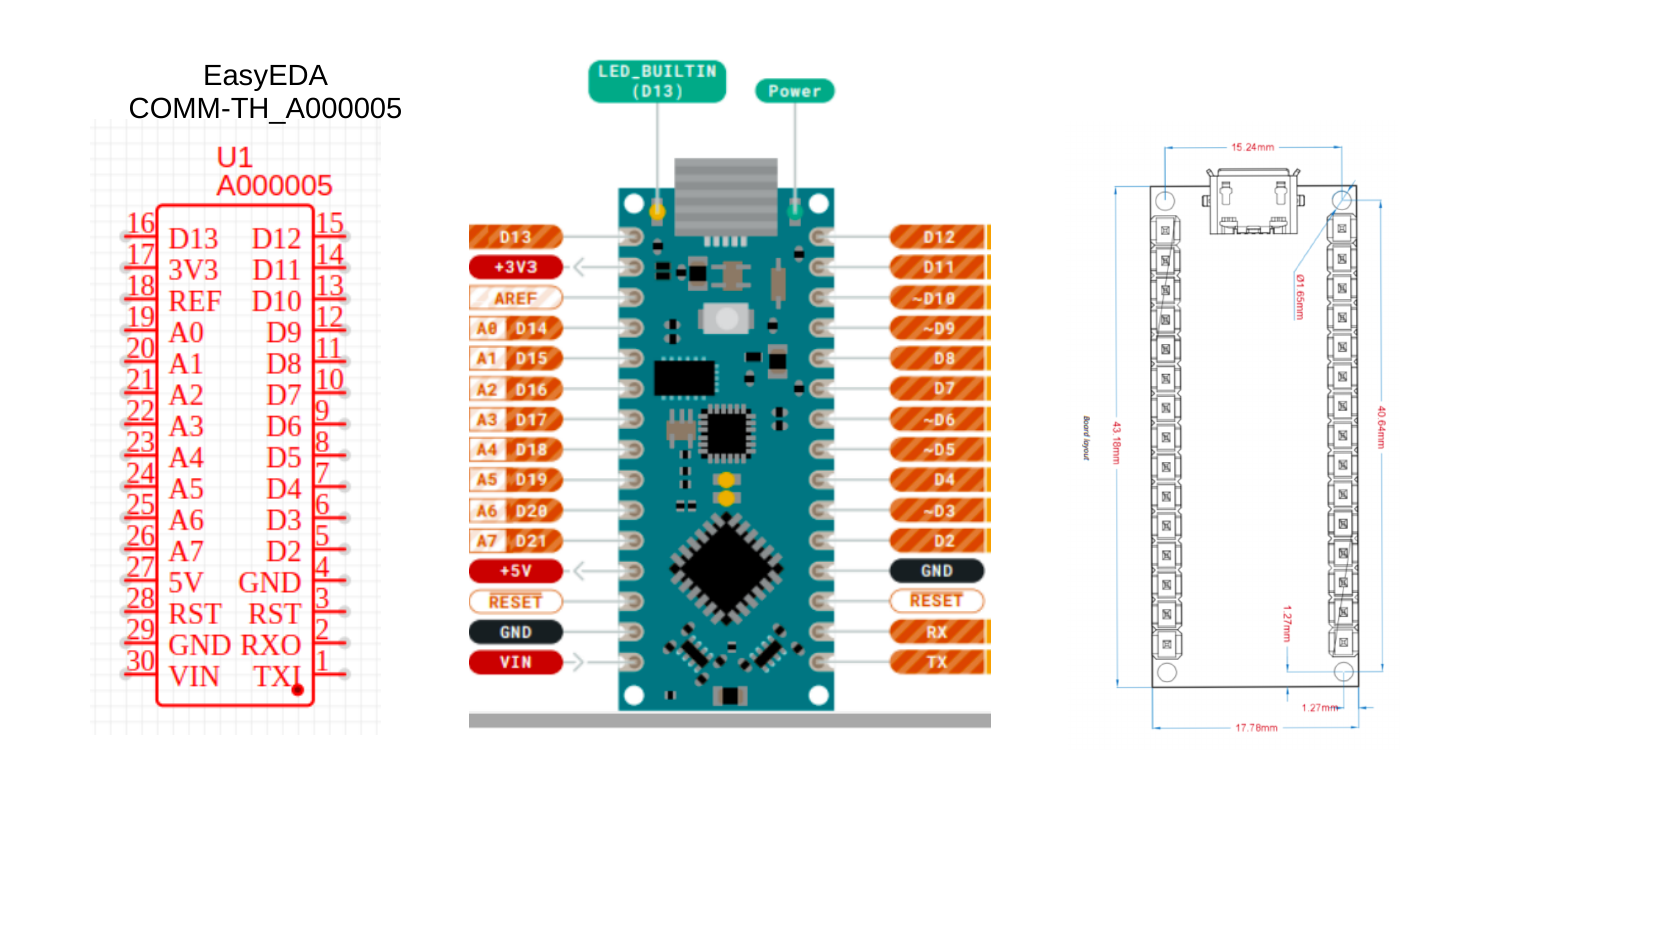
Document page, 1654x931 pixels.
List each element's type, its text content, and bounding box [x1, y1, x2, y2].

text_box EasyEDA COMM-TH_A000005 [75, 51, 457, 132]
picture [469, 29, 991, 729]
picture [1065, 120, 1400, 751]
picture [90, 132, 381, 736]
